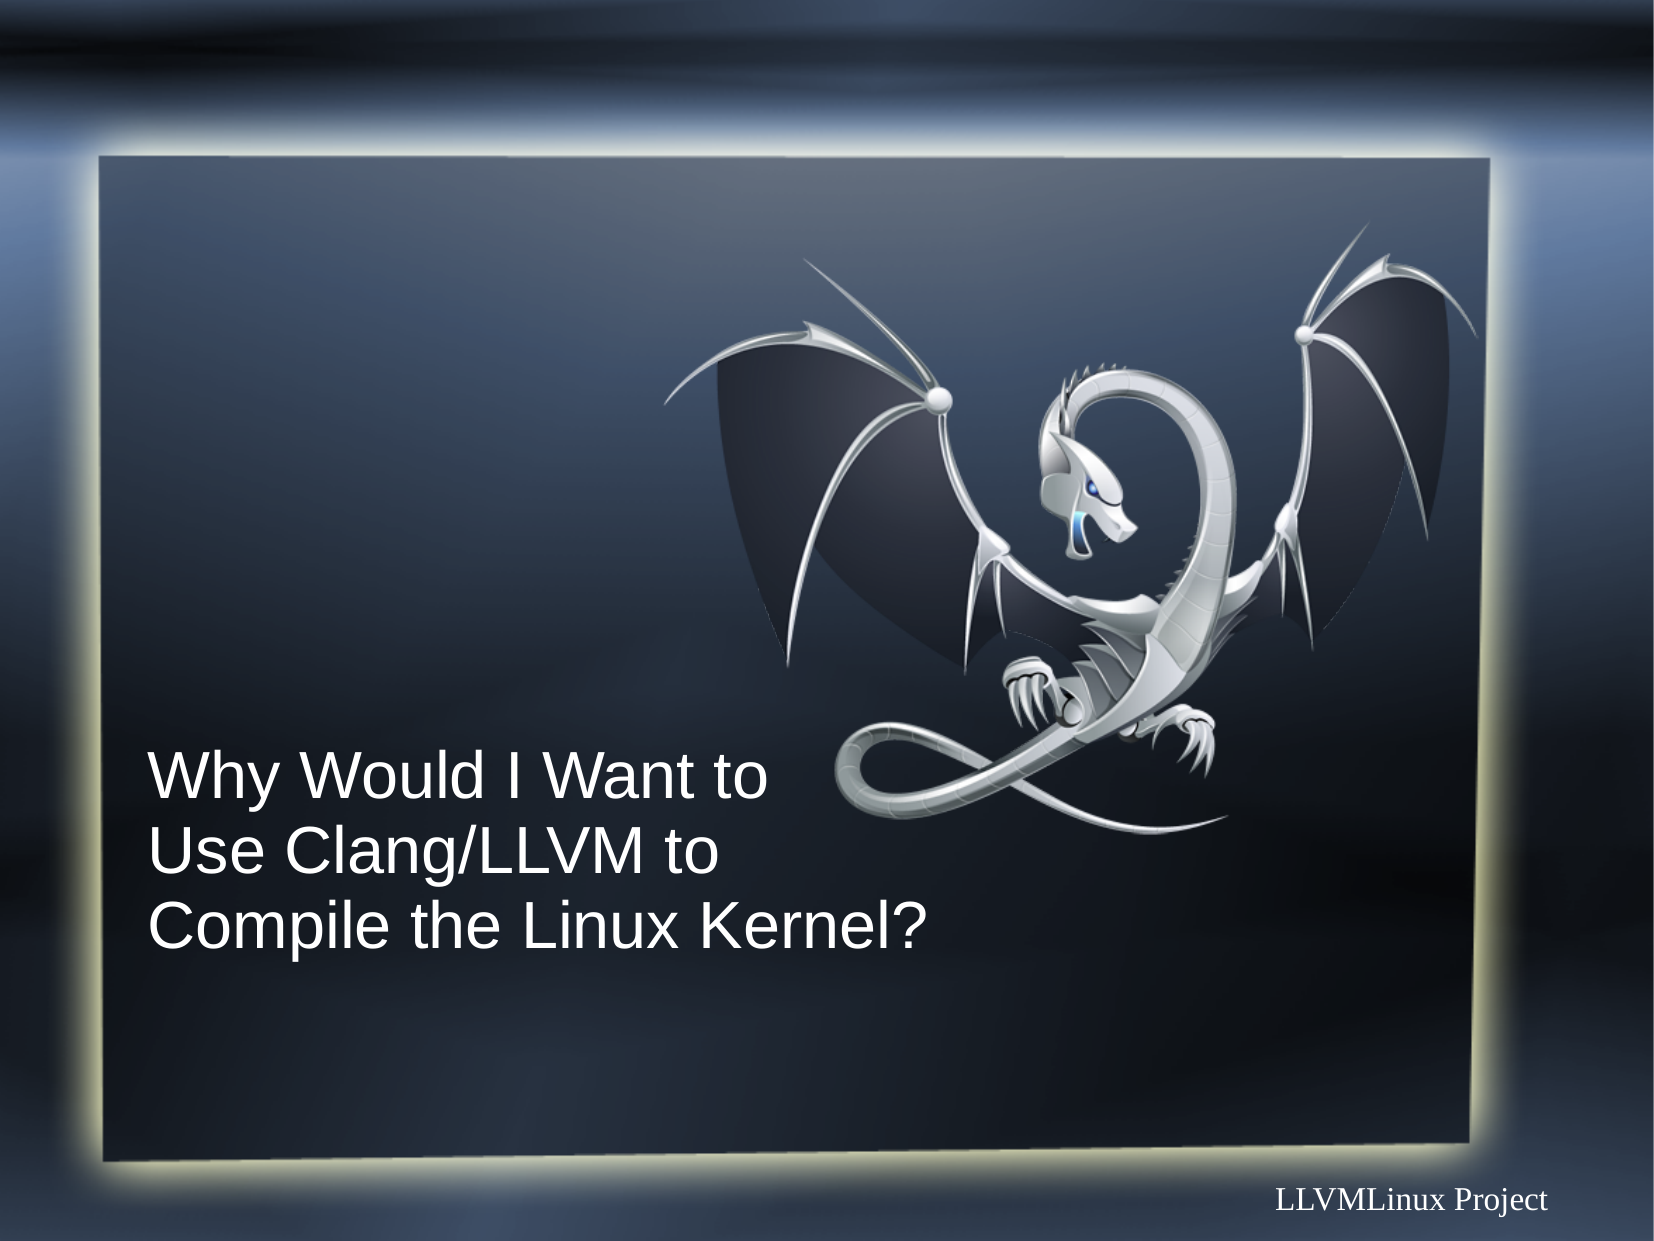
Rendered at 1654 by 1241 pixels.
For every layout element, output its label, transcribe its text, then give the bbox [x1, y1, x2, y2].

picture [0, 0, 1654, 1241]
list Why Would I Want to Use Clang/LLVM to Compile the Linux Kernel? [147, 738, 1004, 1034]
